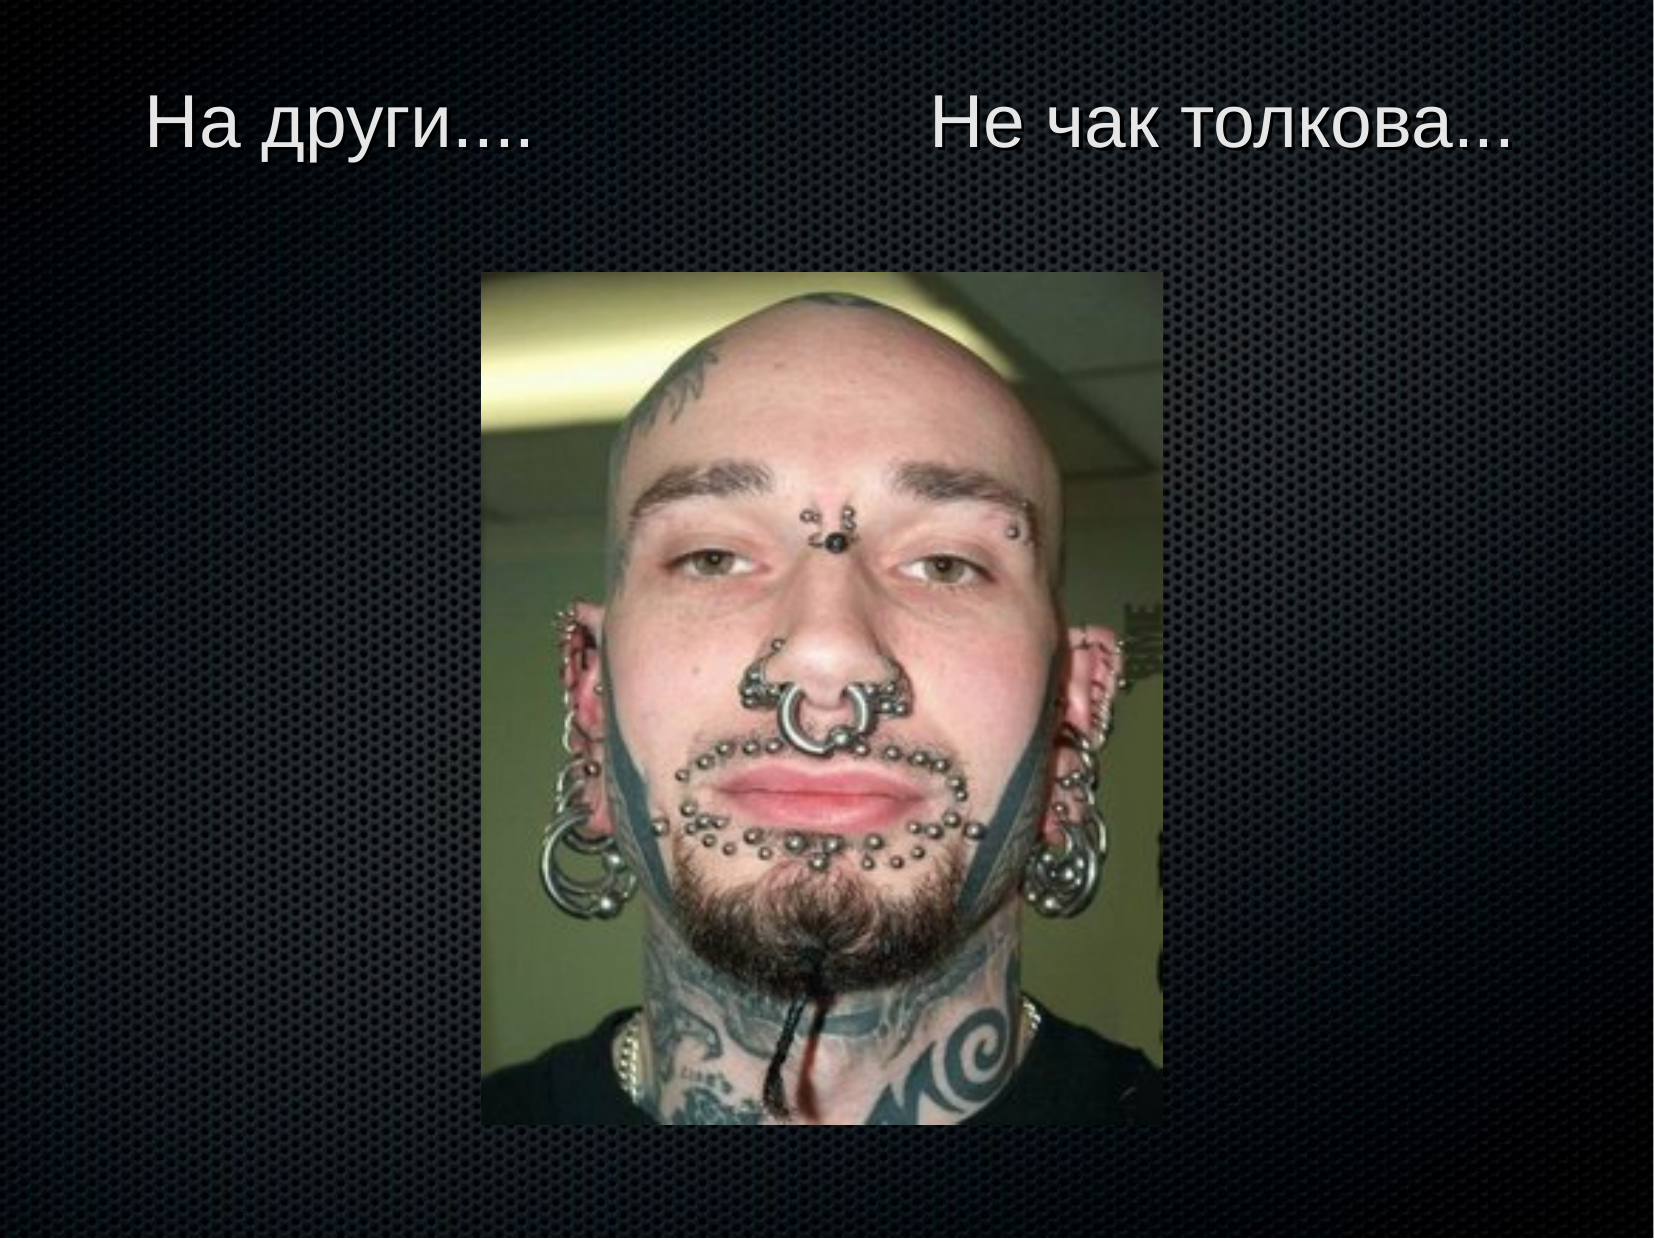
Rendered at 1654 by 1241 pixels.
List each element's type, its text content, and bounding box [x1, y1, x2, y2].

picture [0, 0, 1654, 1238]
title На други.... Не чак толкова... [86, 25, 1576, 218]
